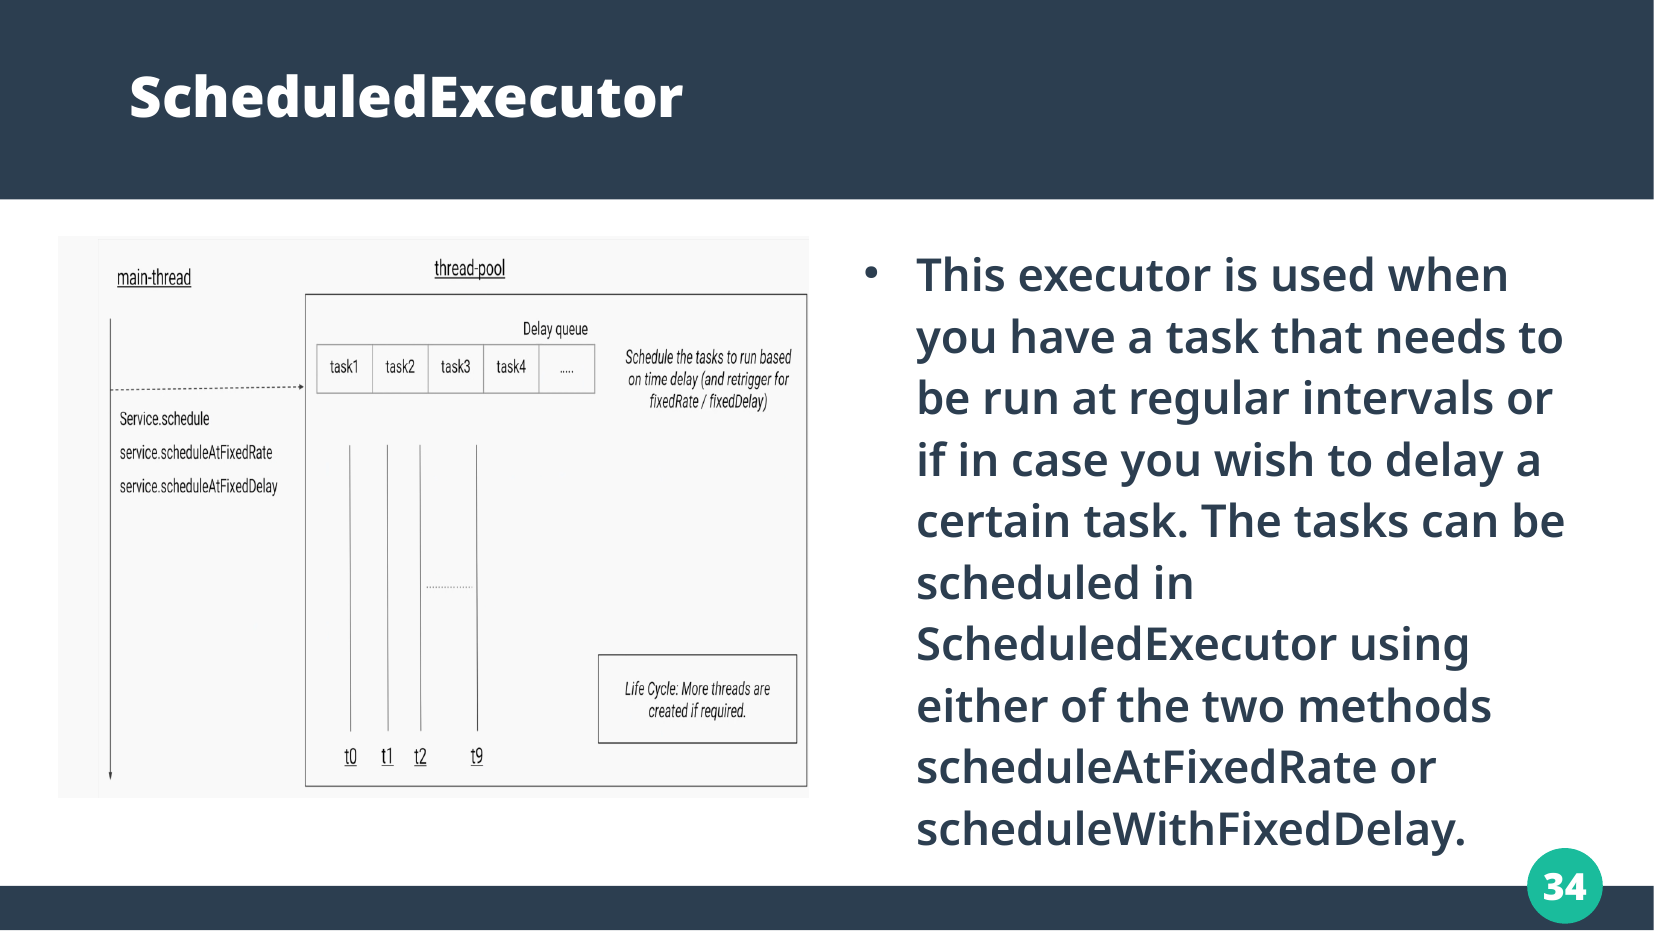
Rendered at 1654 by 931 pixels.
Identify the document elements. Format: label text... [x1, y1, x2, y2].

list This executor is used when you have a task that needs to be run at regular intervals or if in case you wish to delay a certain task. The tasks can be scheduled in ScheduledExecutor using either of the two methods scheduleAtFixedRate or scheduleWithFixedDelay. [845, 243, 1596, 864]
title ScheduledExecutor [59, 37, 1595, 155]
picture [58, 236, 809, 798]
